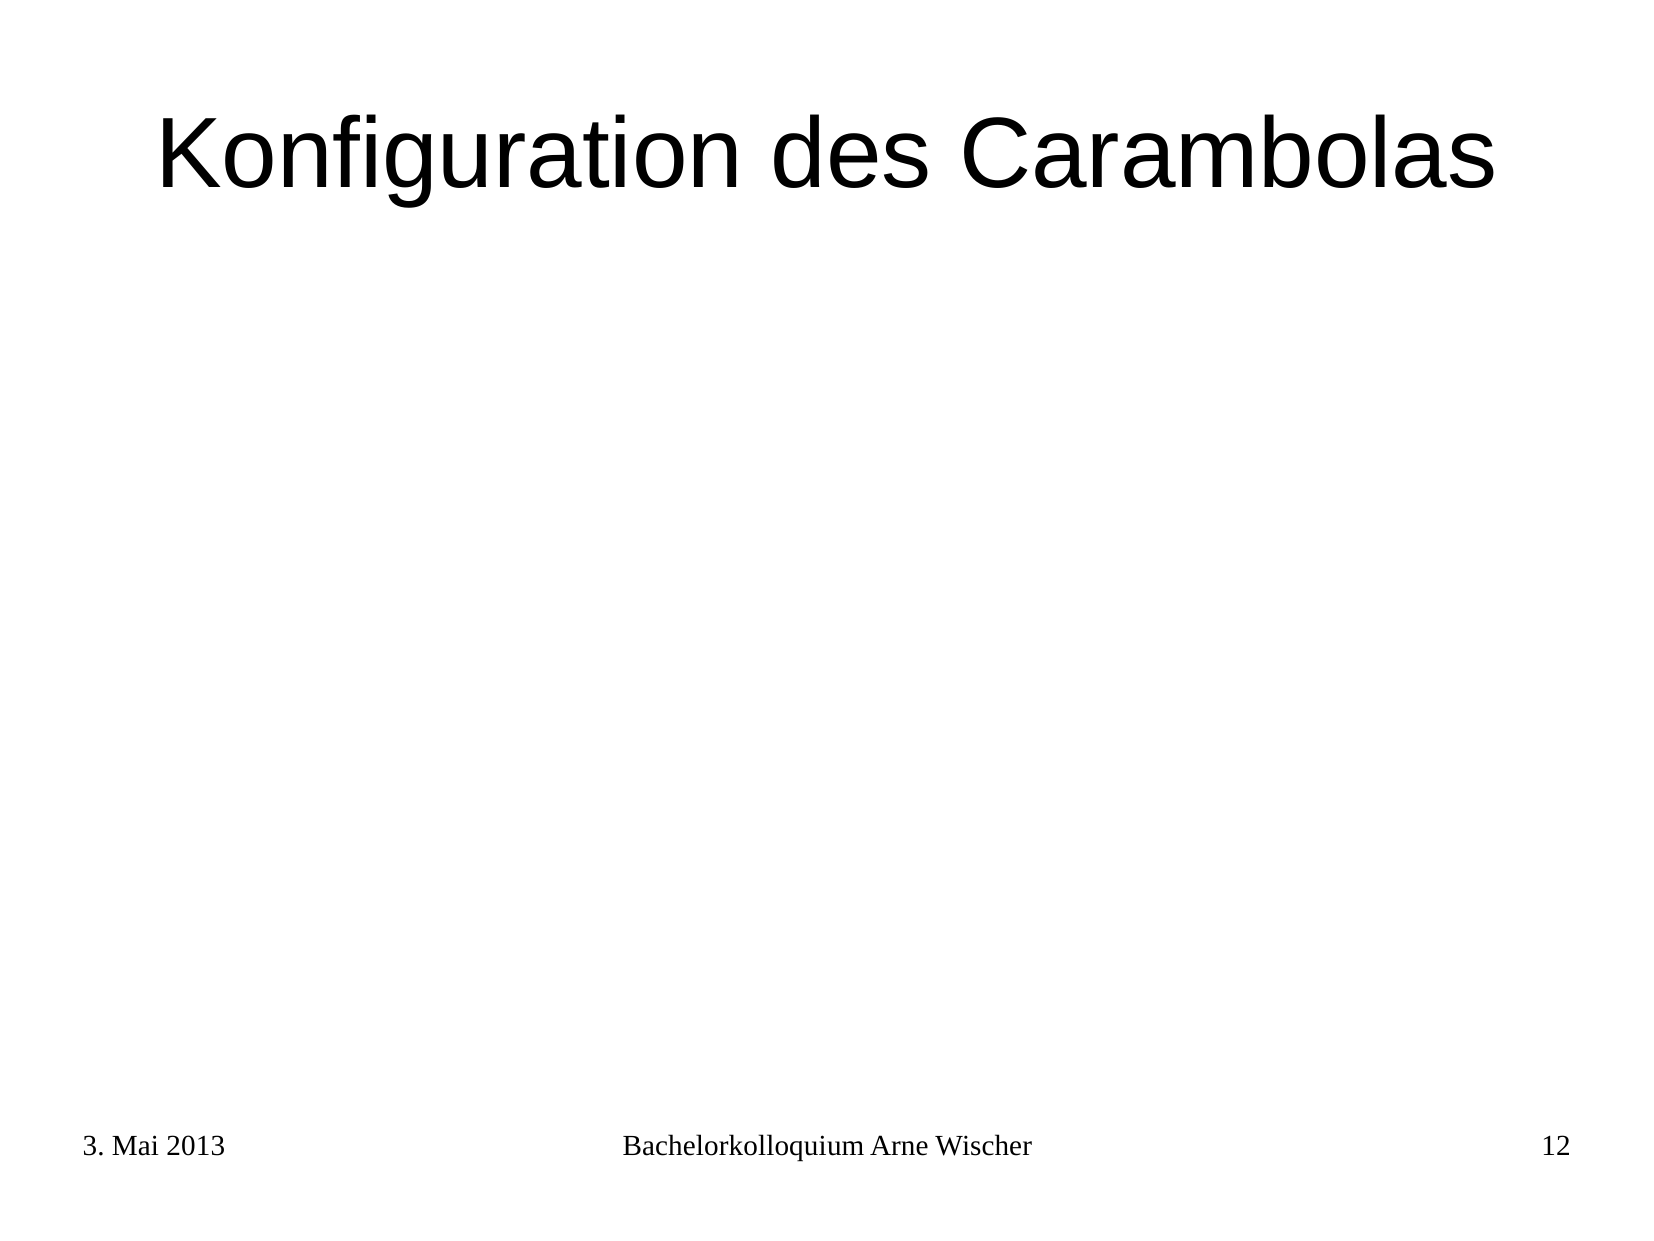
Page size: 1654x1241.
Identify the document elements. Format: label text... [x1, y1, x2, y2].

title Konfiguration des Carambolas [82, 49, 1571, 257]
